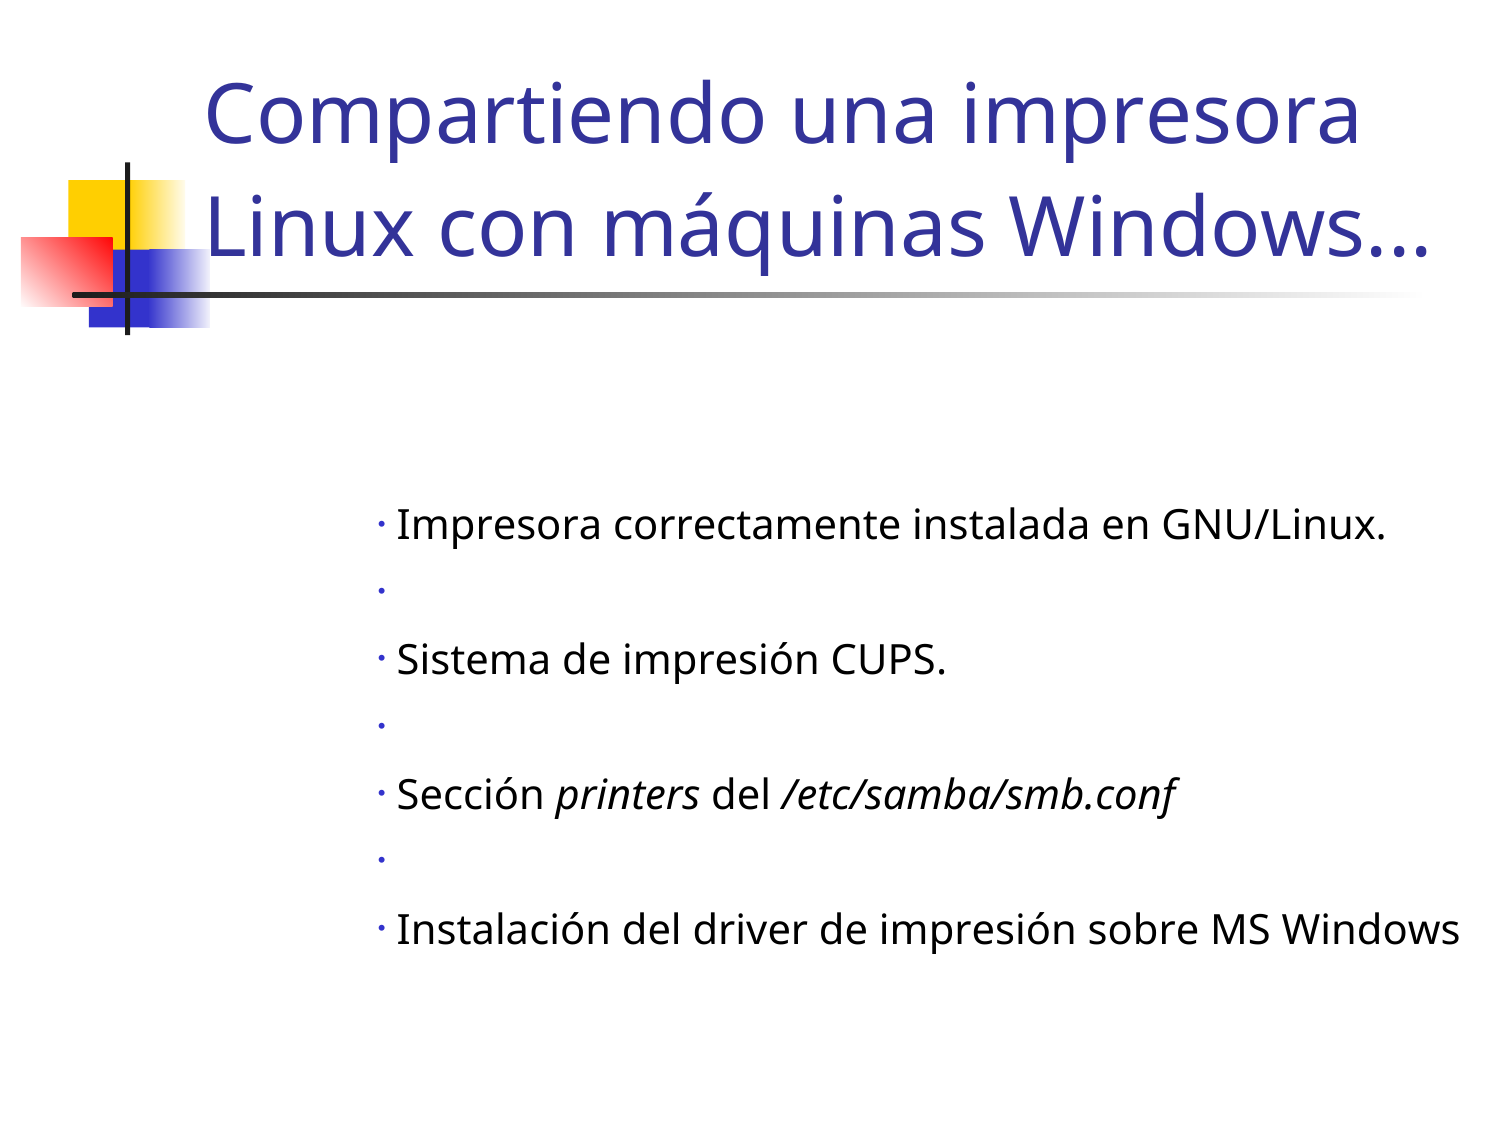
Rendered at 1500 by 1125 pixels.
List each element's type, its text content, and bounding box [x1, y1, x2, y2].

title Compartiendo una impresora Linux con máquinas Windows... [188, 73, 1468, 289]
text_box Impresora correctamente instalada en GNU/Linux. Sistema de impresión CUPS. Sección printers del /etc/samba/smb.conf Instalación del driver de impresión sobre MS Windows [362, 487, 1413, 951]
